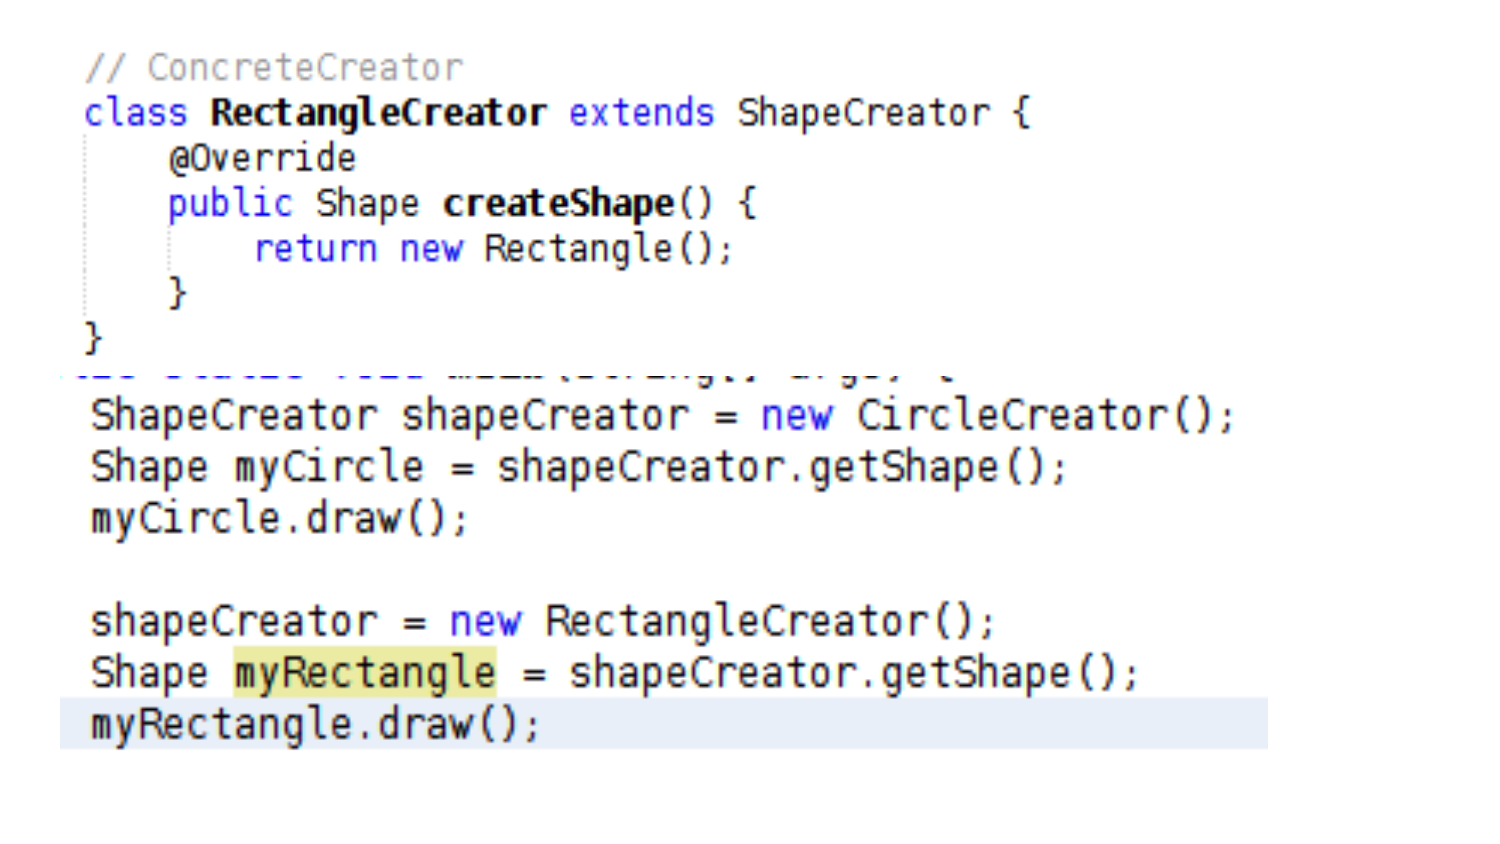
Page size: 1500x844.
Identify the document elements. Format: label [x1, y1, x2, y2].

picture [60, 45, 1268, 781]
